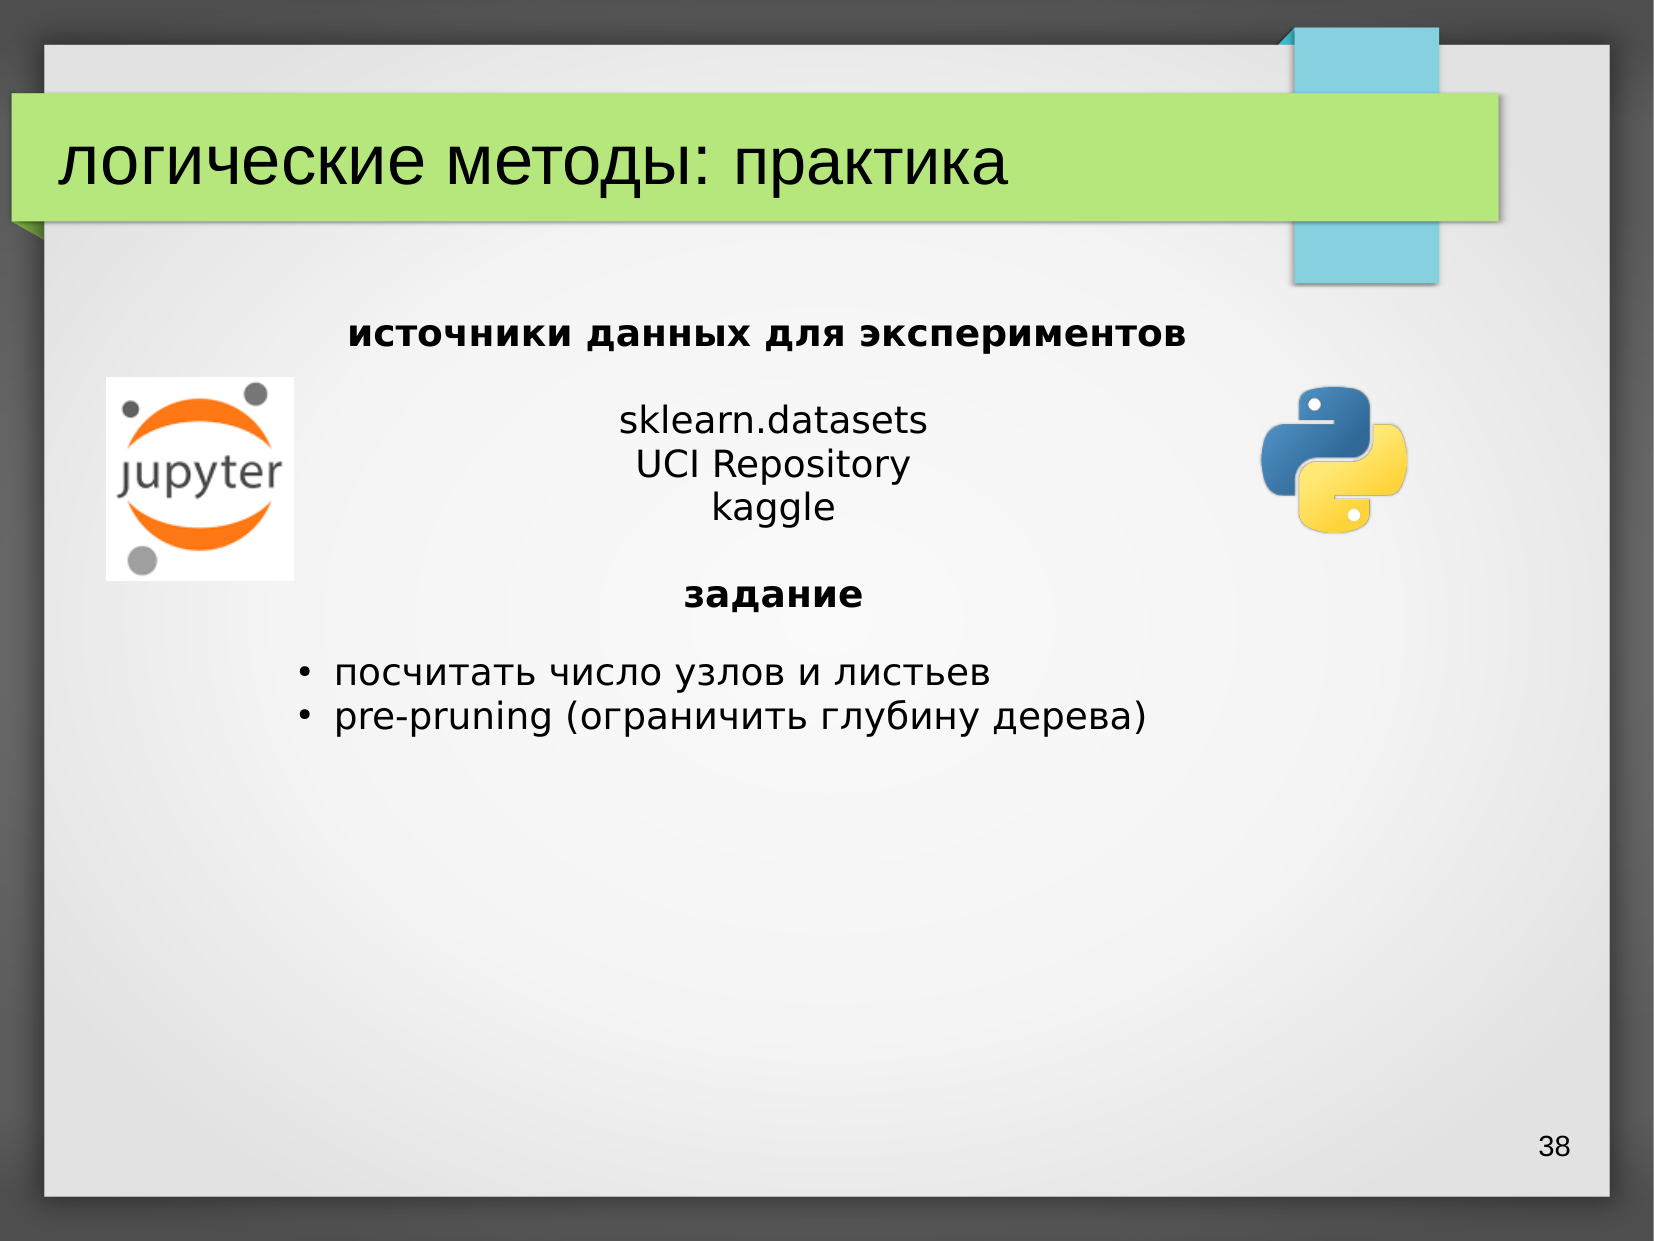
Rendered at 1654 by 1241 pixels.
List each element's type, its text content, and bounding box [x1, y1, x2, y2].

text_box источники данных для экспериментов sklearn.datasets UCI Repository kaggle задание посчитать число узлов и листьев pre-pruning (ограничить глубину дерева) [283, 304, 1264, 1016]
title логические методы: практика [59, 108, 1288, 212]
picture [0, 0, 1654, 1241]
